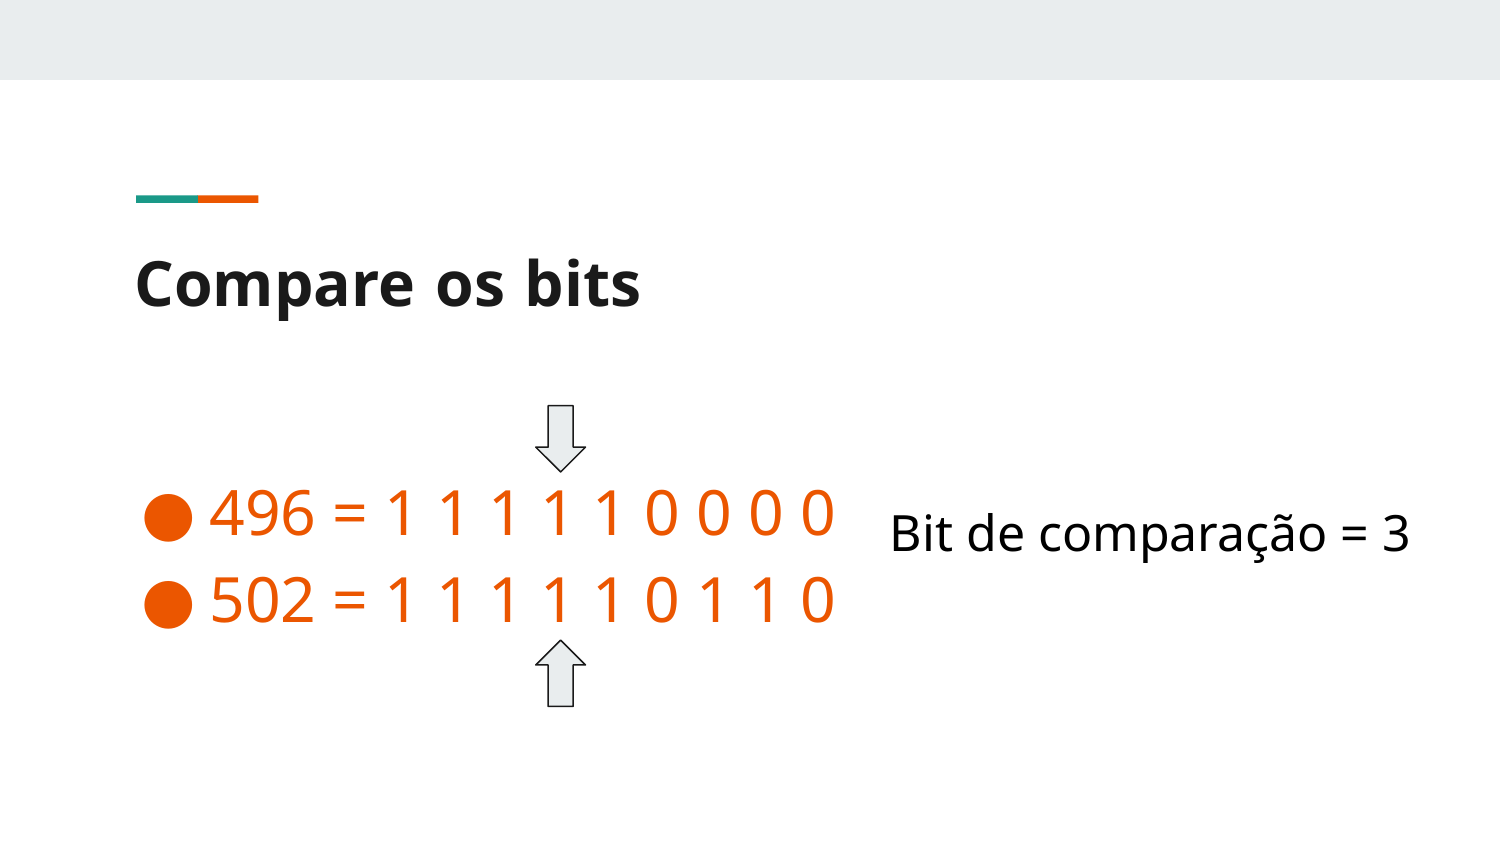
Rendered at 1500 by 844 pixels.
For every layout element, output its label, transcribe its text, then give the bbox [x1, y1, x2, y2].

text_box Bit de comparação = 3 [874, 486, 1427, 598]
title Compare os bits [119, 216, 1381, 305]
text_box [535, 405, 586, 472]
text_box [535, 640, 586, 707]
list 496 = 1 1 1 1 1 0 0 0 0 502 = 1 1 1 1 1 0 1 1 0 [119, 447, 1381, 635]
